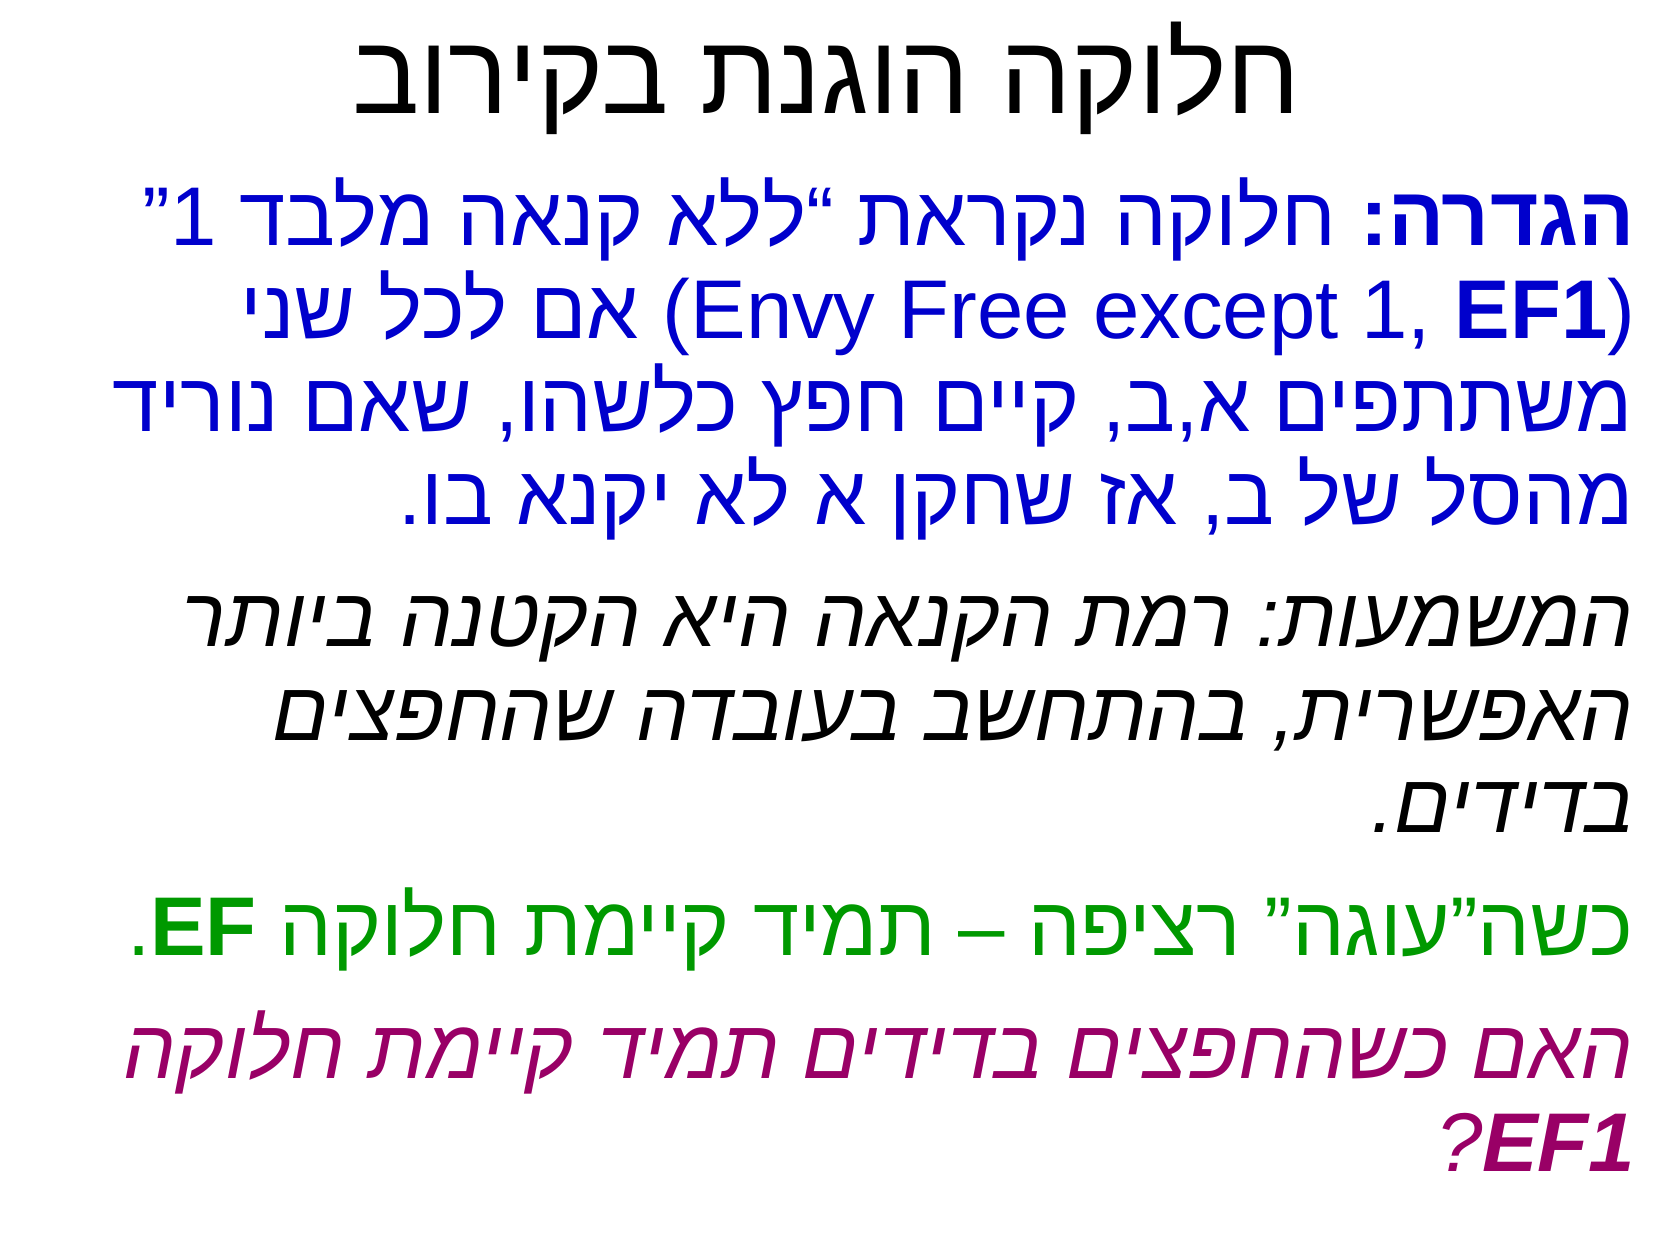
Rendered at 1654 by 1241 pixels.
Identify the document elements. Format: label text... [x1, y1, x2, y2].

list הגדרה: חלוקה נקראת “ללא קנאה מלבד 1” (Envy Free except 1, EF1) אם לכל שני משתתפים א,ב, קיים חפץ כלשהו, שאם נוריד מהסל של ב, אז שחקן א לא יקנא בו. המשמעות: רמת הקנאה היא הקטנה ביותר האפשרית, בהתחשב בעובדה שהחפצים בדידים. כשה”עוגה” רציפה – תמיד קיימת חלוקה EF. האם כשהחפצים בדידים תמיד קיימת חלוקה EF1? [0, 170, 1636, 1241]
title חלוקה הוגנת בקירוב [0, 0, 1654, 151]
